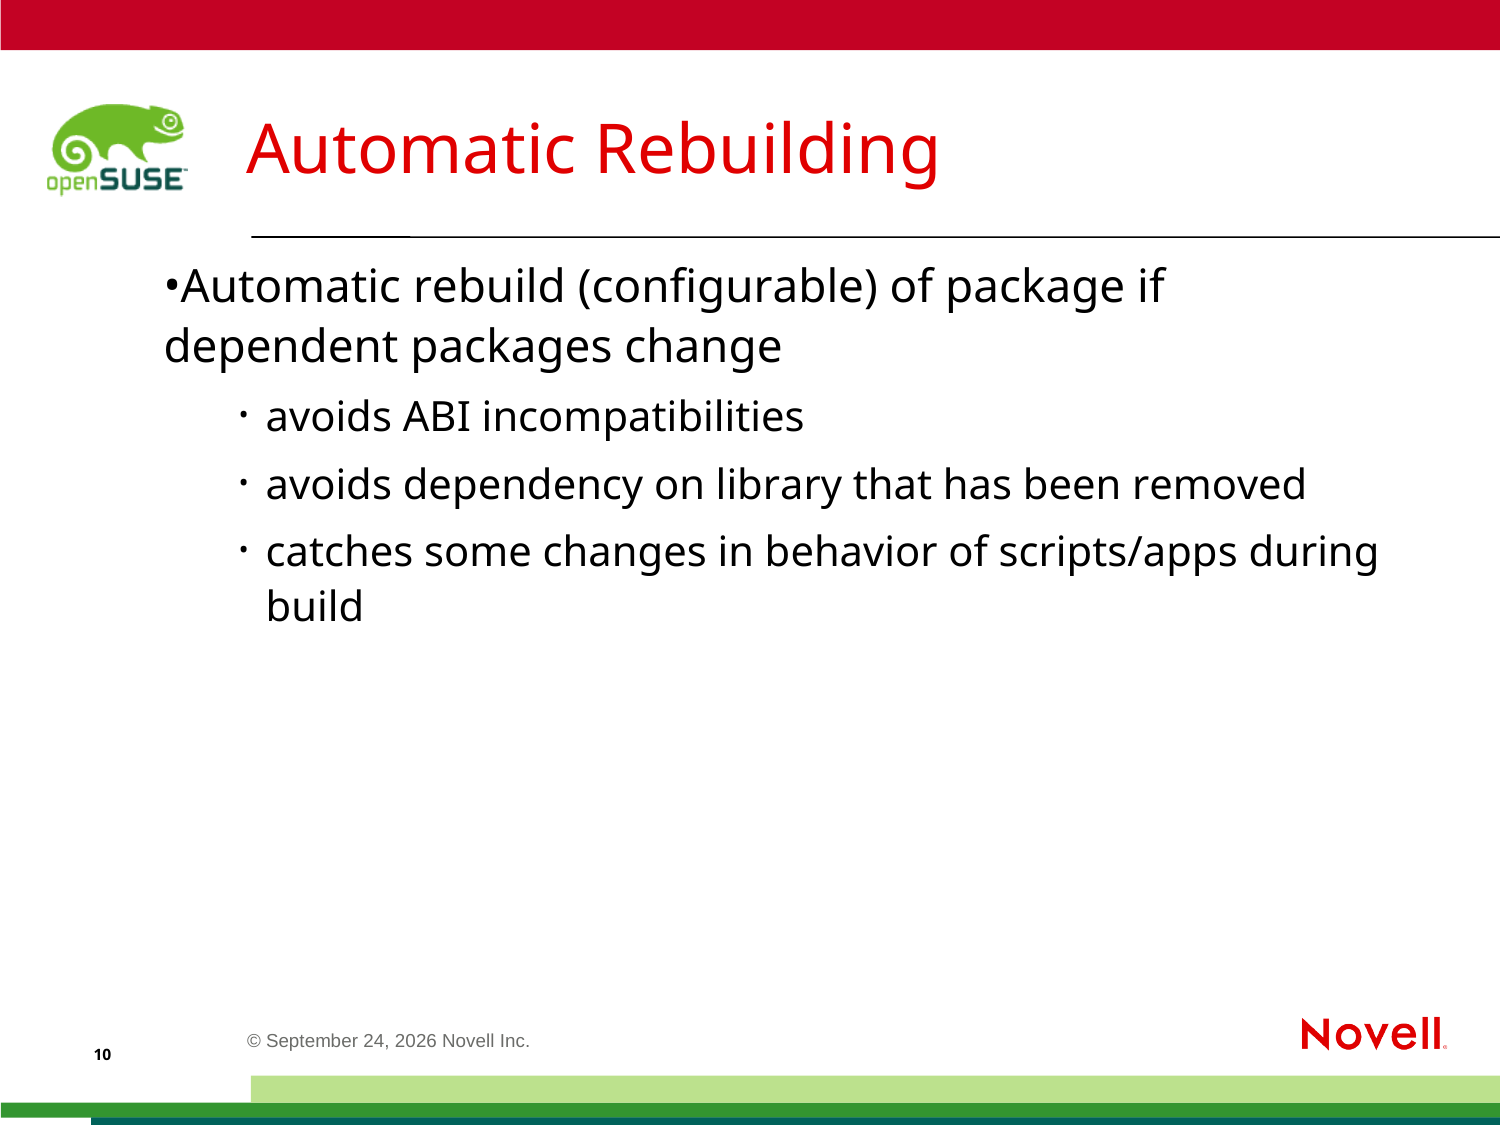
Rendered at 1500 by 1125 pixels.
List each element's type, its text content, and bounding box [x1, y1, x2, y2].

title Automatic Rebuilding [246, 68, 1409, 231]
picture [47, 104, 188, 197]
picture [1295, 1011, 1453, 1056]
list Automatic rebuild (configurable) of package if dependent packages change avoids ABI incompatibilities avoids dependency on library that has been removed catches some changes in behavior of scripts/apps during build [163, 254, 1404, 585]
